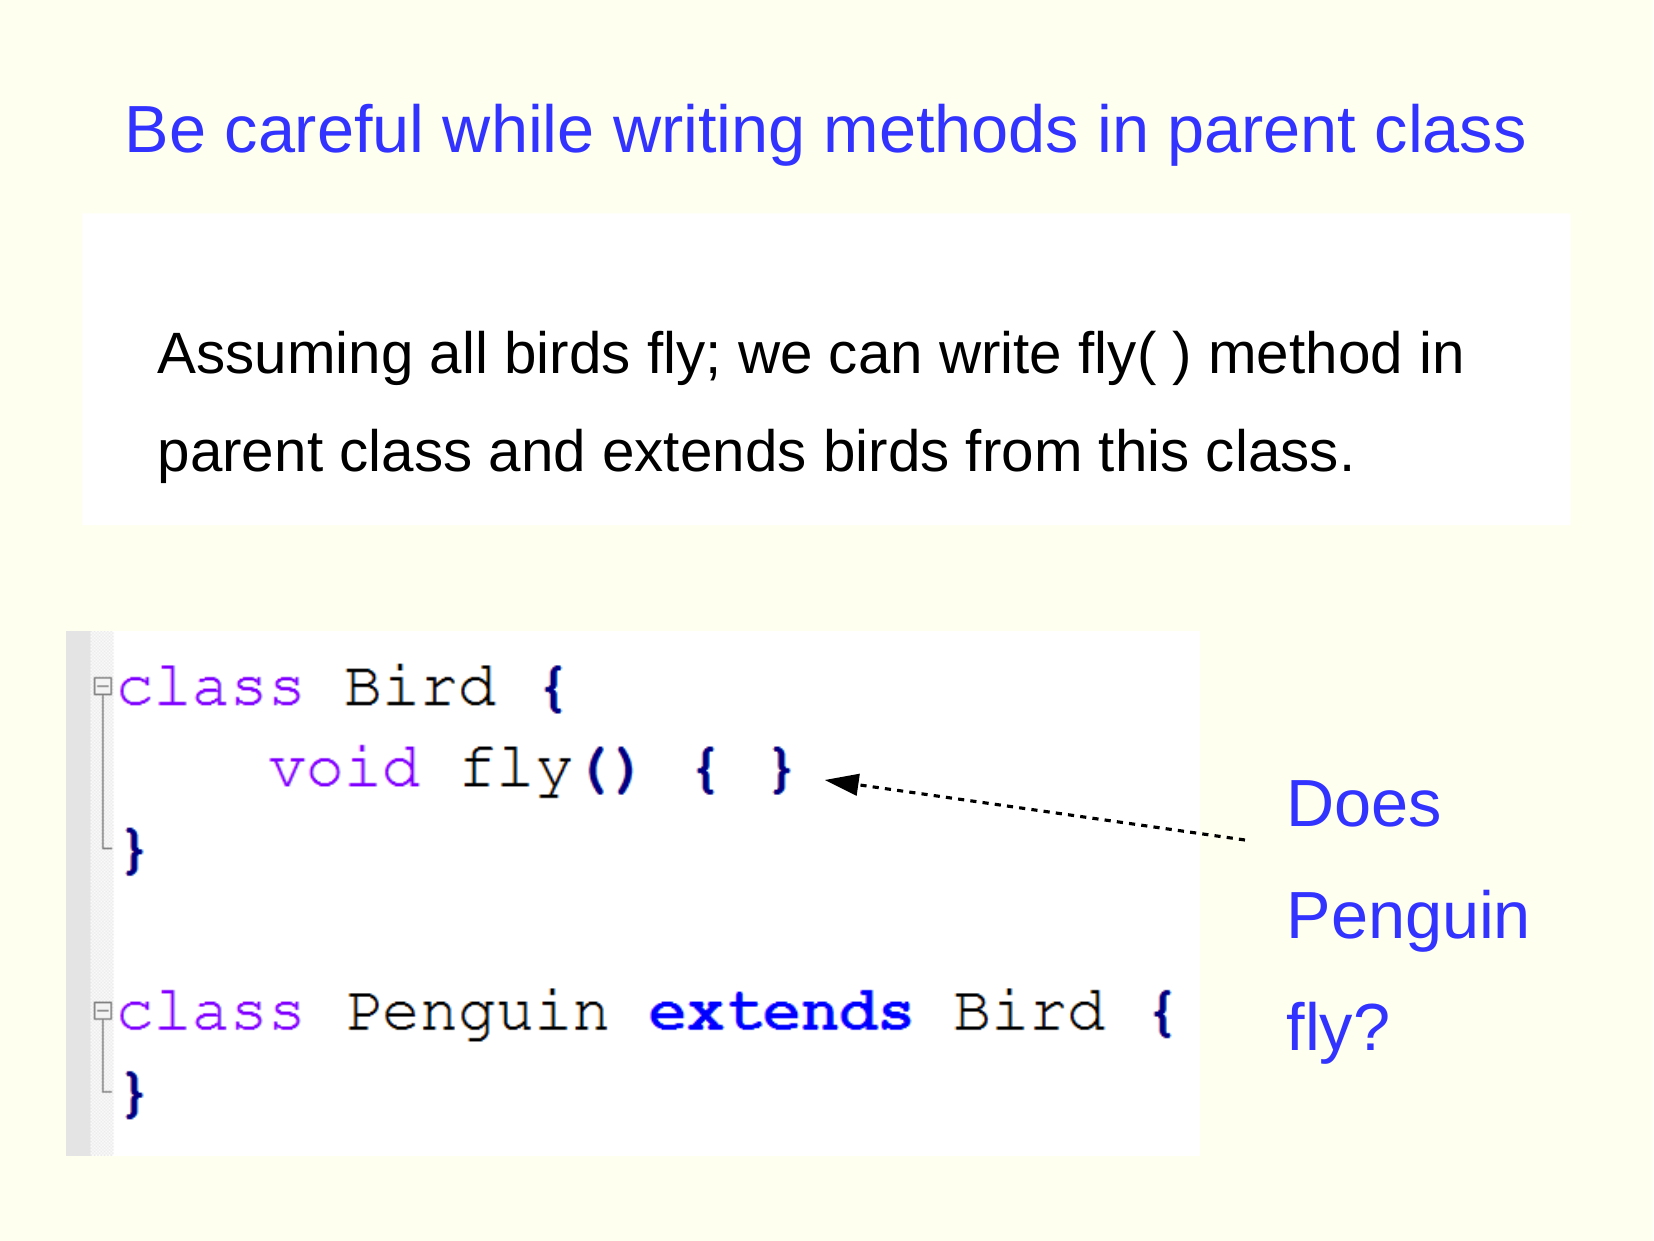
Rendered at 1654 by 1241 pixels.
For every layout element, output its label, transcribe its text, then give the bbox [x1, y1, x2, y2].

picture [66, 631, 1200, 1156]
title Be careful while writing methods in parent class [82, 49, 1571, 211]
list Assuming all birds fly; we can write fly( ) method in parent class and extends birds from this class. [82, 213, 1571, 526]
text_box Does Penguin fly? [1271, 721, 1606, 1036]
